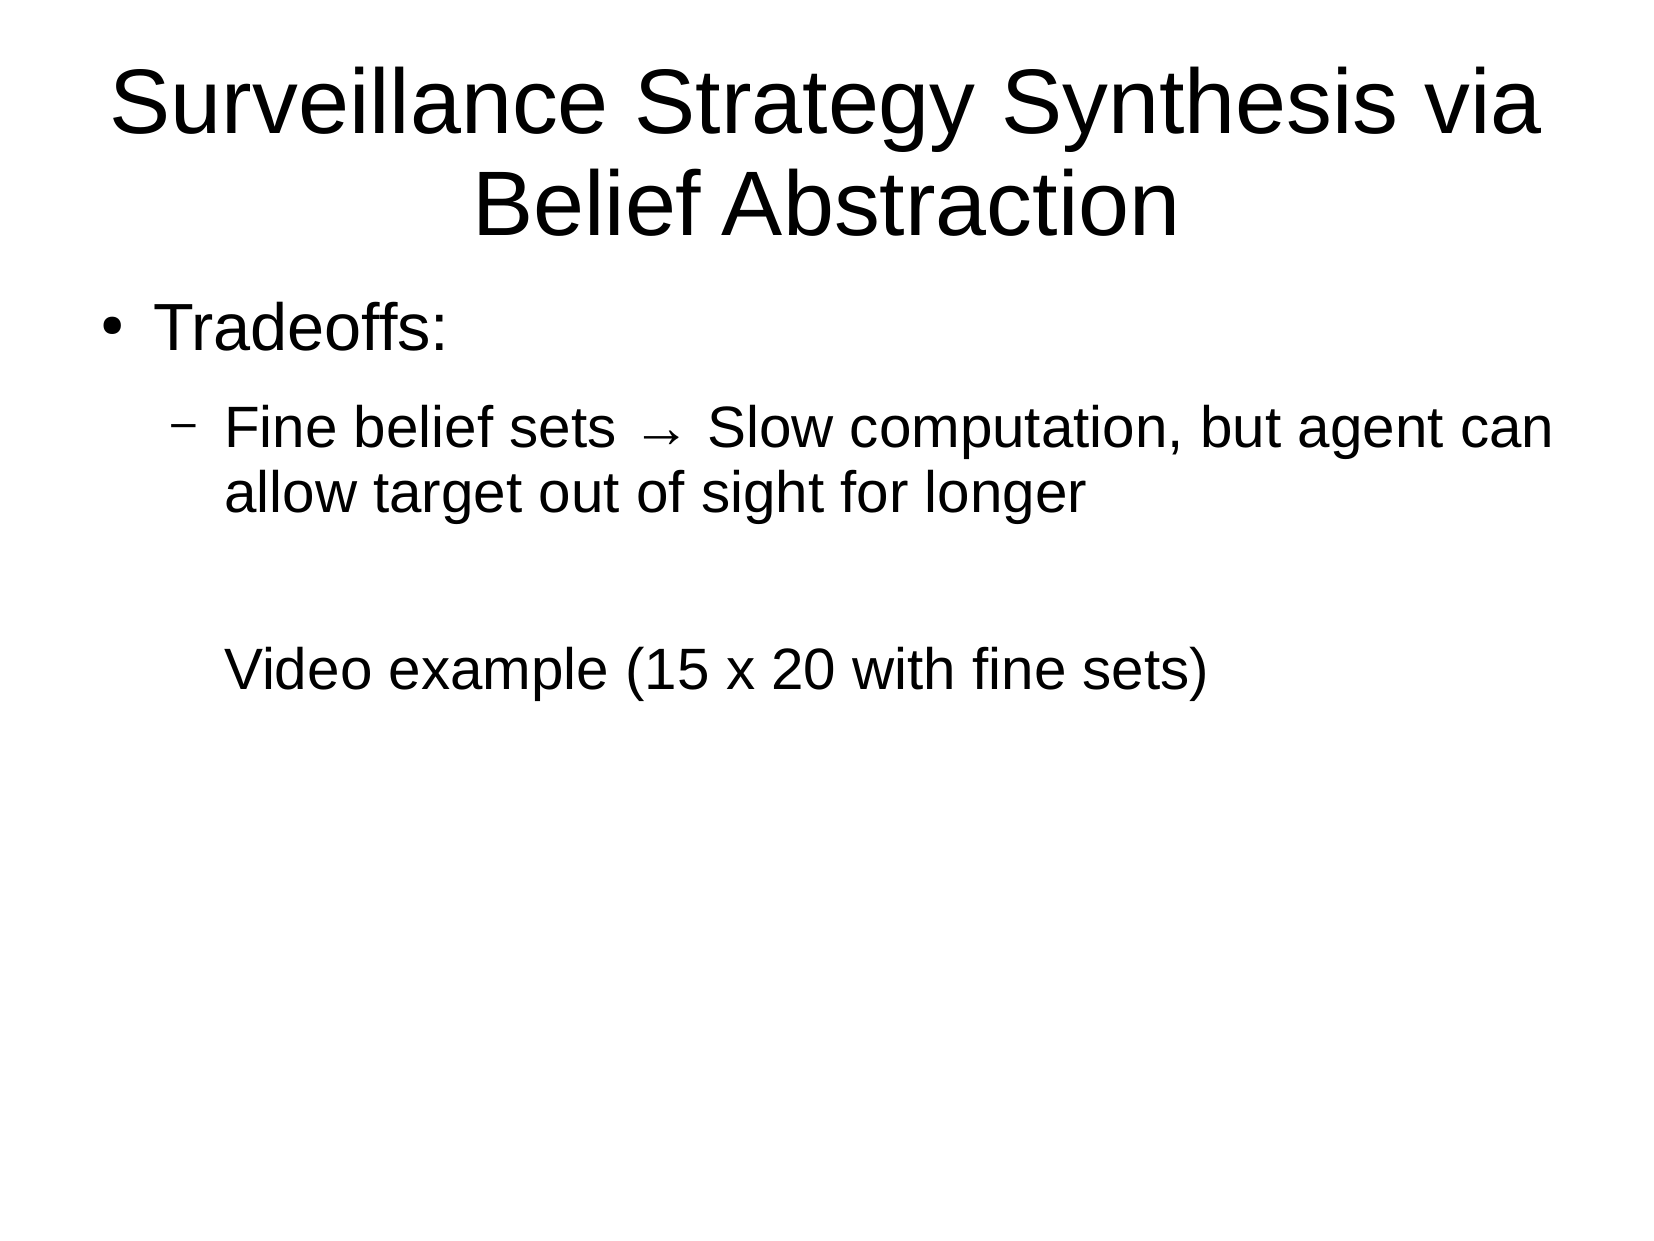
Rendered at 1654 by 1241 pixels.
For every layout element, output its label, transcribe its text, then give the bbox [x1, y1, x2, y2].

title Surveillance Strategy Synthesis via Belief Abstraction [82, 49, 1571, 257]
list Tradeoffs: Fine belief sets → Slow computation, but agent can allow target out of sight for longer Video example (15 x 20 with fine sets) [82, 290, 1571, 1010]
